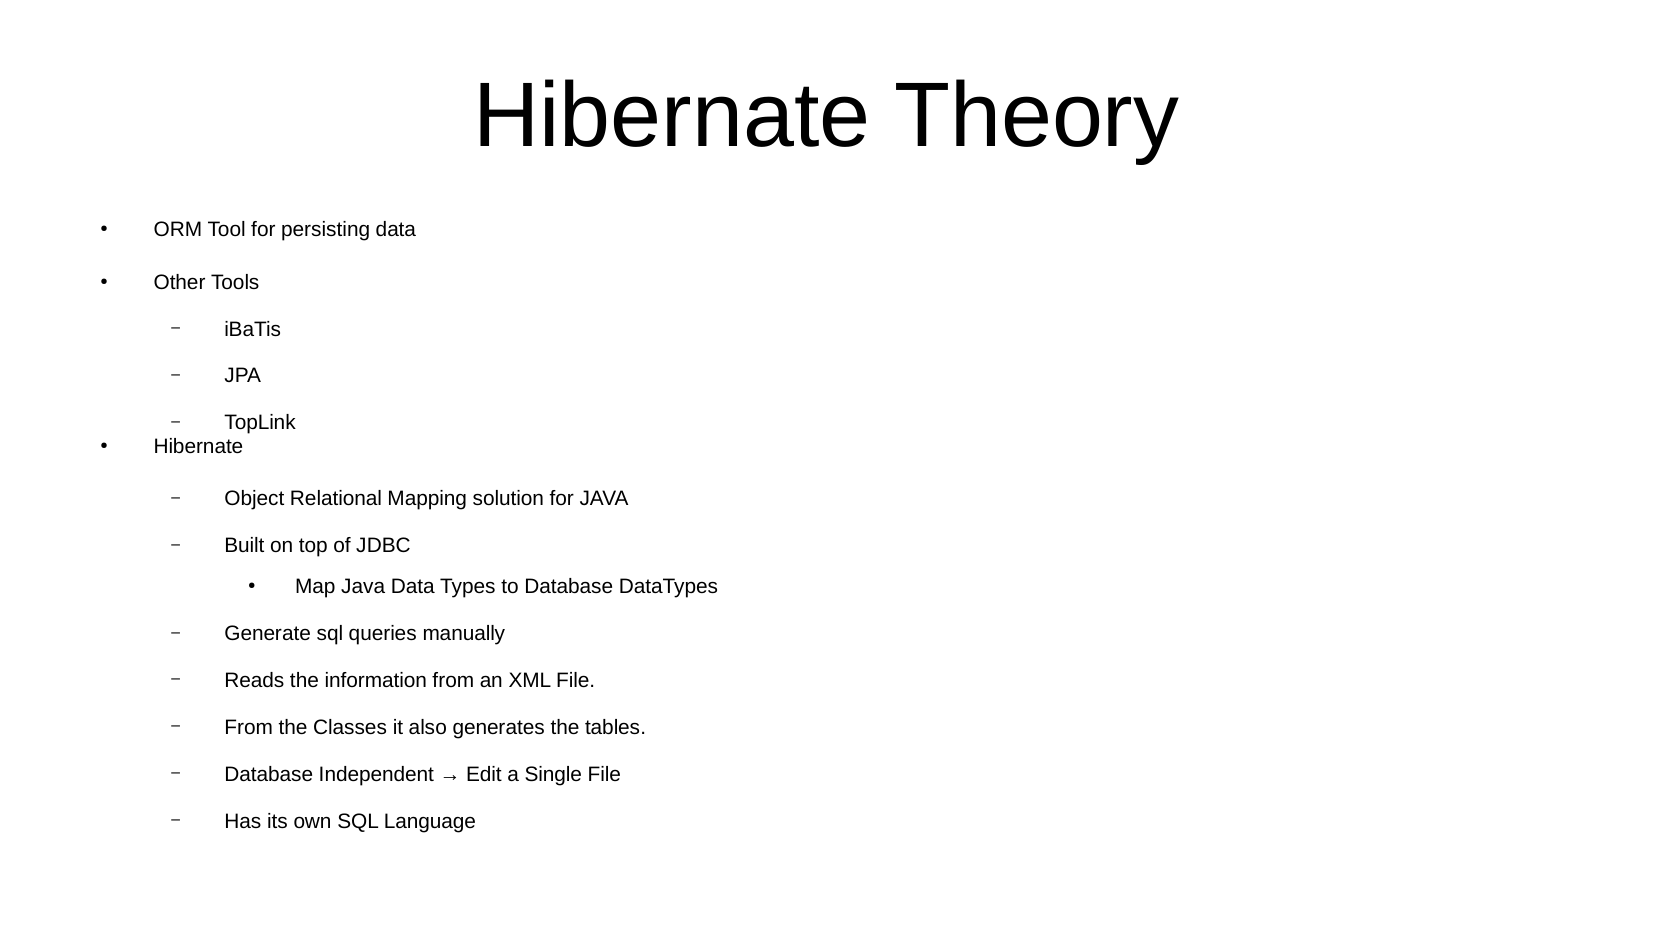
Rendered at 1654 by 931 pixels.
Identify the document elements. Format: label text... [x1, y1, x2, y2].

title Hibernate Theory [82, 37, 1571, 193]
list ORM Tool for persisting data Other Tools iBaTis JPA TopLink Hibernate Object Relational Mapping solution for JAVA Built on top of JDBC Map Java Data Types to Database DataTypes Generate sql queries manually Reads the information from an XML File. From the Classes it also generates the tables. Database Independent → Edit a Single File Has its own SQL Language [82, 217, 1621, 901]
